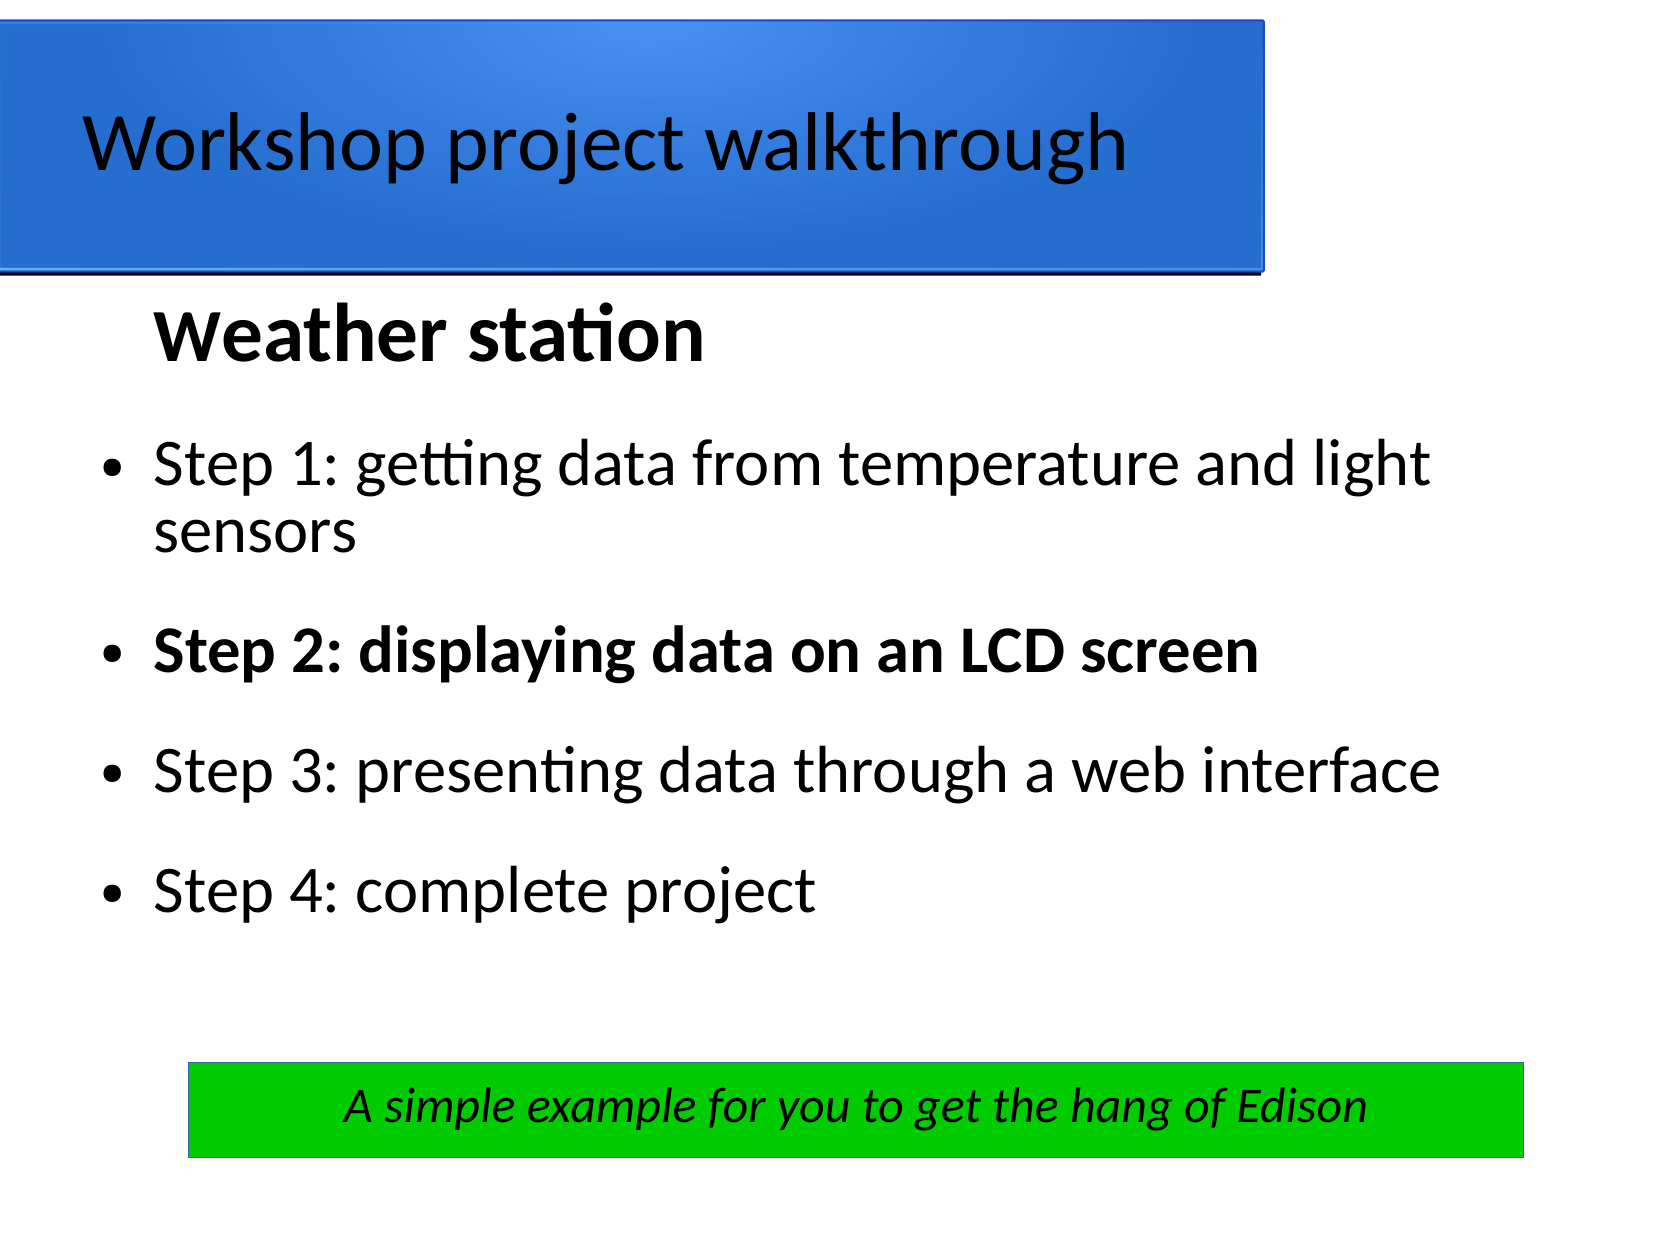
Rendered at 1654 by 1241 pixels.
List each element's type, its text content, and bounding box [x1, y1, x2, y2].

text_box A simple example for you to get the hang of Edison [188, 1062, 1524, 1158]
title Workshop project walkthrough [82, 47, 1235, 252]
list Weather station Step 1: getting data from temperature and light sensors Step 2: displaying data on an LCD screen Step 3: presenting data through a web interface Step 4: complete project [82, 299, 1571, 1019]
